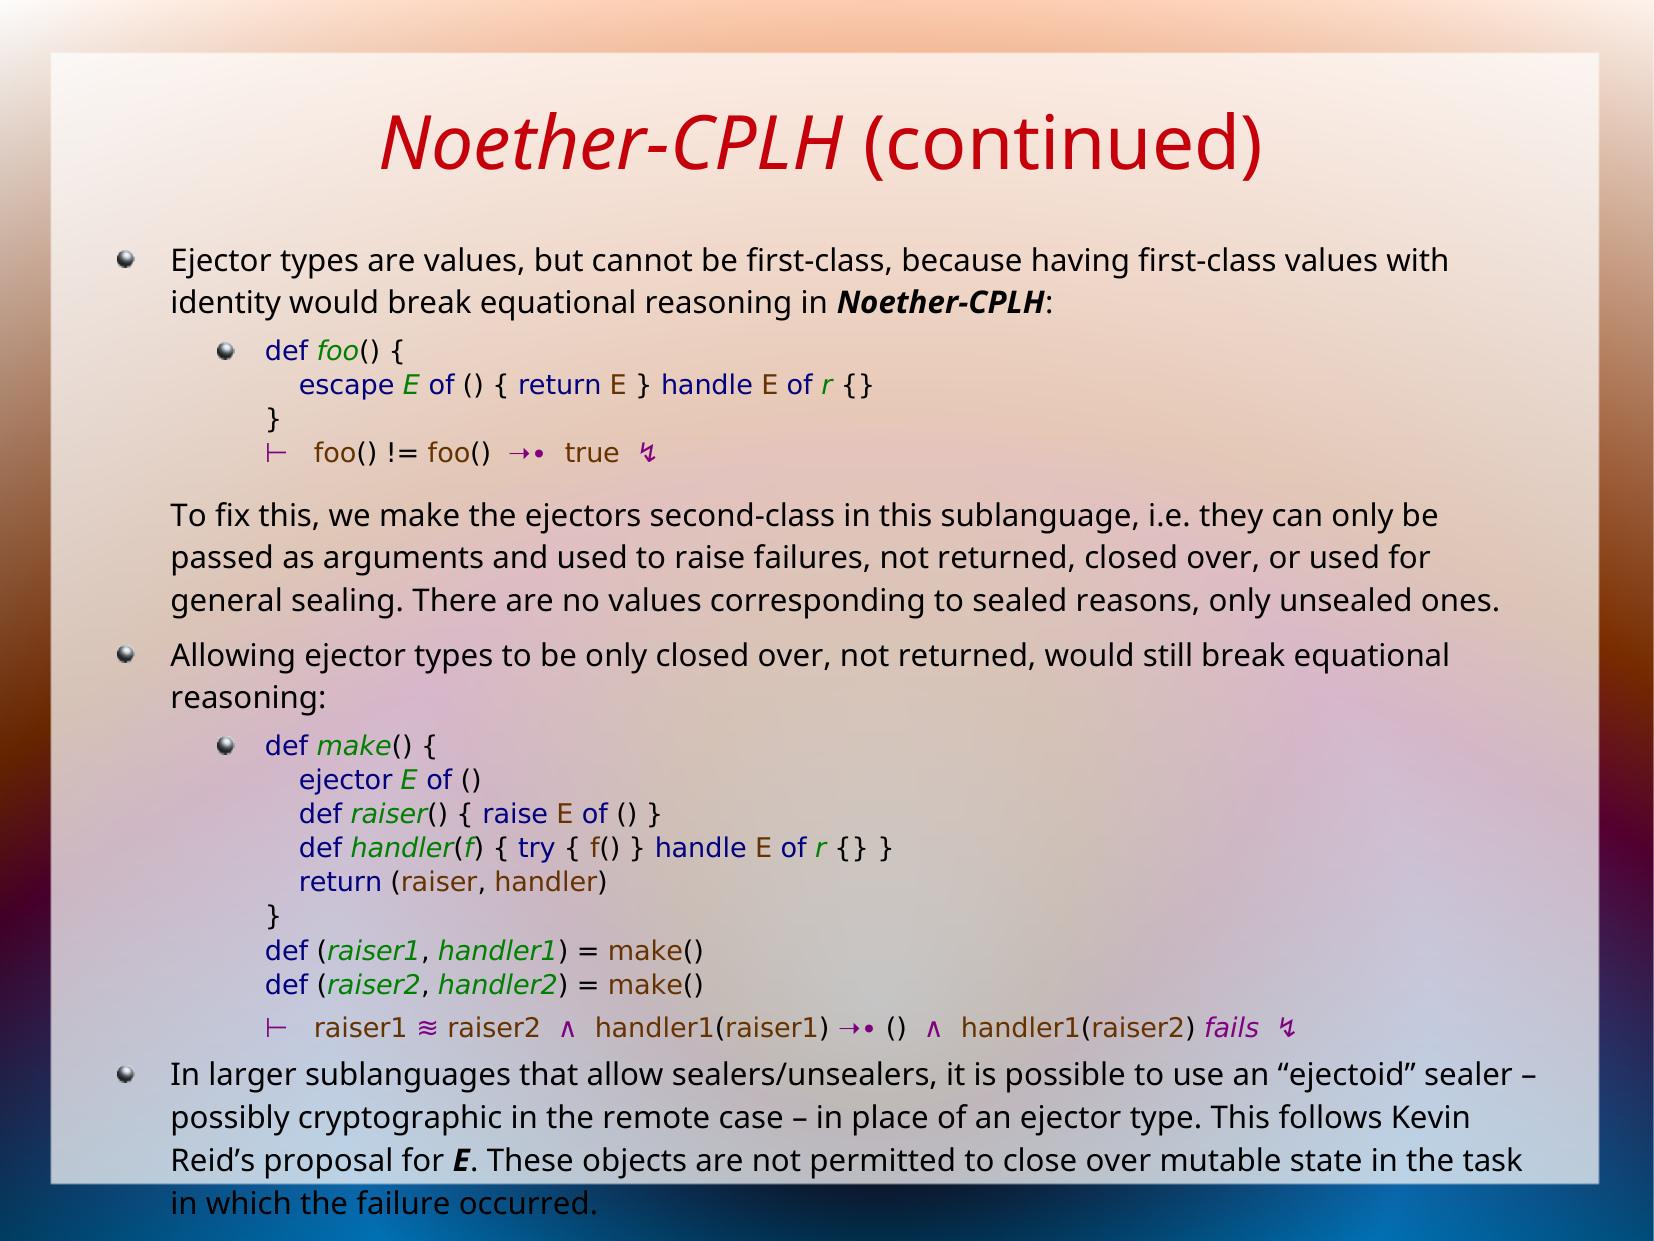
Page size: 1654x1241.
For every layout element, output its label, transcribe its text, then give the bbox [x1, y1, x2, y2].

title Noether-CPLH (continued) [76, 43, 1565, 237]
picture [0, 0, 1654, 1241]
list Ejector types are values, but cannot be first-class, because having first‑class values with identity would break equational reasoning in Noether-CPLH: def foo() { escape E of () { return E } handle E of r {} } ⊢ foo() != foo() ➝∙ true ↯ To fix this, we make the ejectors second-class in this sublanguage, i.e. they can only be passed as arguments and used to raise failures, not returned, closed over, or used for general sealing. There are no values corresponding to sealed reasons, only unsealed ones. Allowing ejector types to be only closed over, not returned, would still break equational reasoning: def make() { ejector E of () def raiser() { raise E of () } def handler(f) { try { f() } handle E of r {} } return (raiser, handler) } def (raiser1, handler1) = make() def (raiser2, handler2) = make() ⊢ raiser1 ≋ raiser2 ∧ handler1(raiser1) ➝∙ () ∧ handler1(raiser2) fails ↯ In larger sublanguages that allow sealers/unsealers, it is possible to use an “ejectoid” sealer – possibly cryptographic in the remote case – in place of an ejector type. This follows Kevin Reid’s proposal for E. These objects are not permitted to close over mutable state in the task in which the failure occurred. [99, 237, 1547, 1095]
